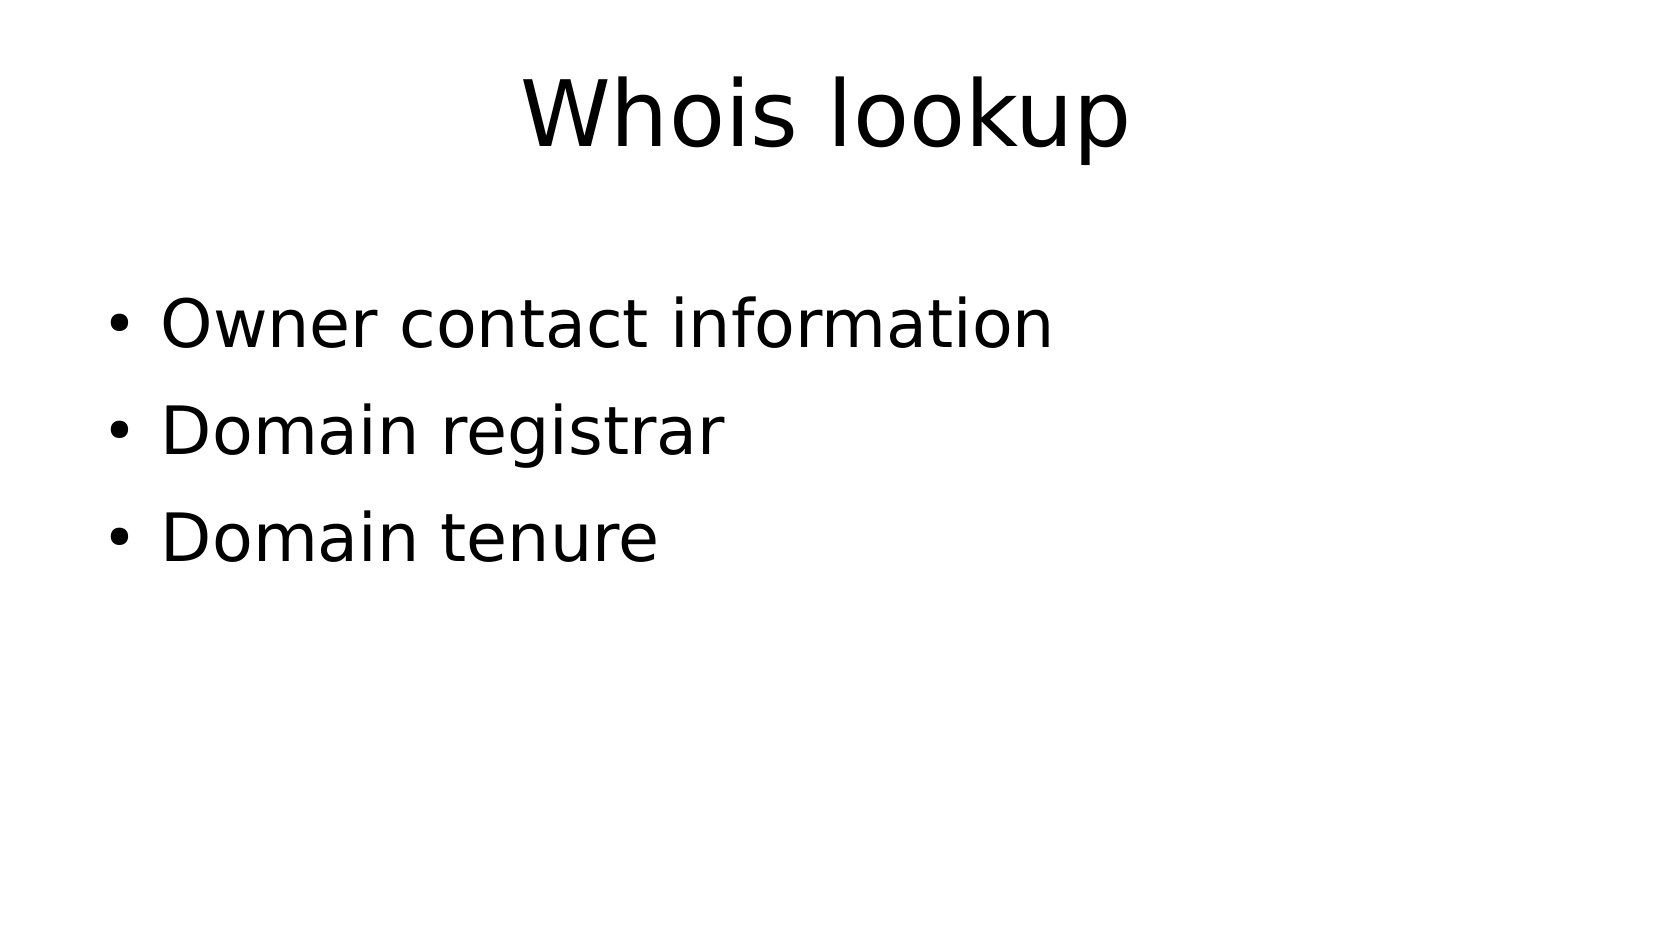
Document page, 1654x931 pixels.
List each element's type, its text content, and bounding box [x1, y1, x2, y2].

title Whois lookup [82, 37, 1571, 193]
list Owner contact information Domain registrar Domain tenure [90, 285, 1579, 638]
